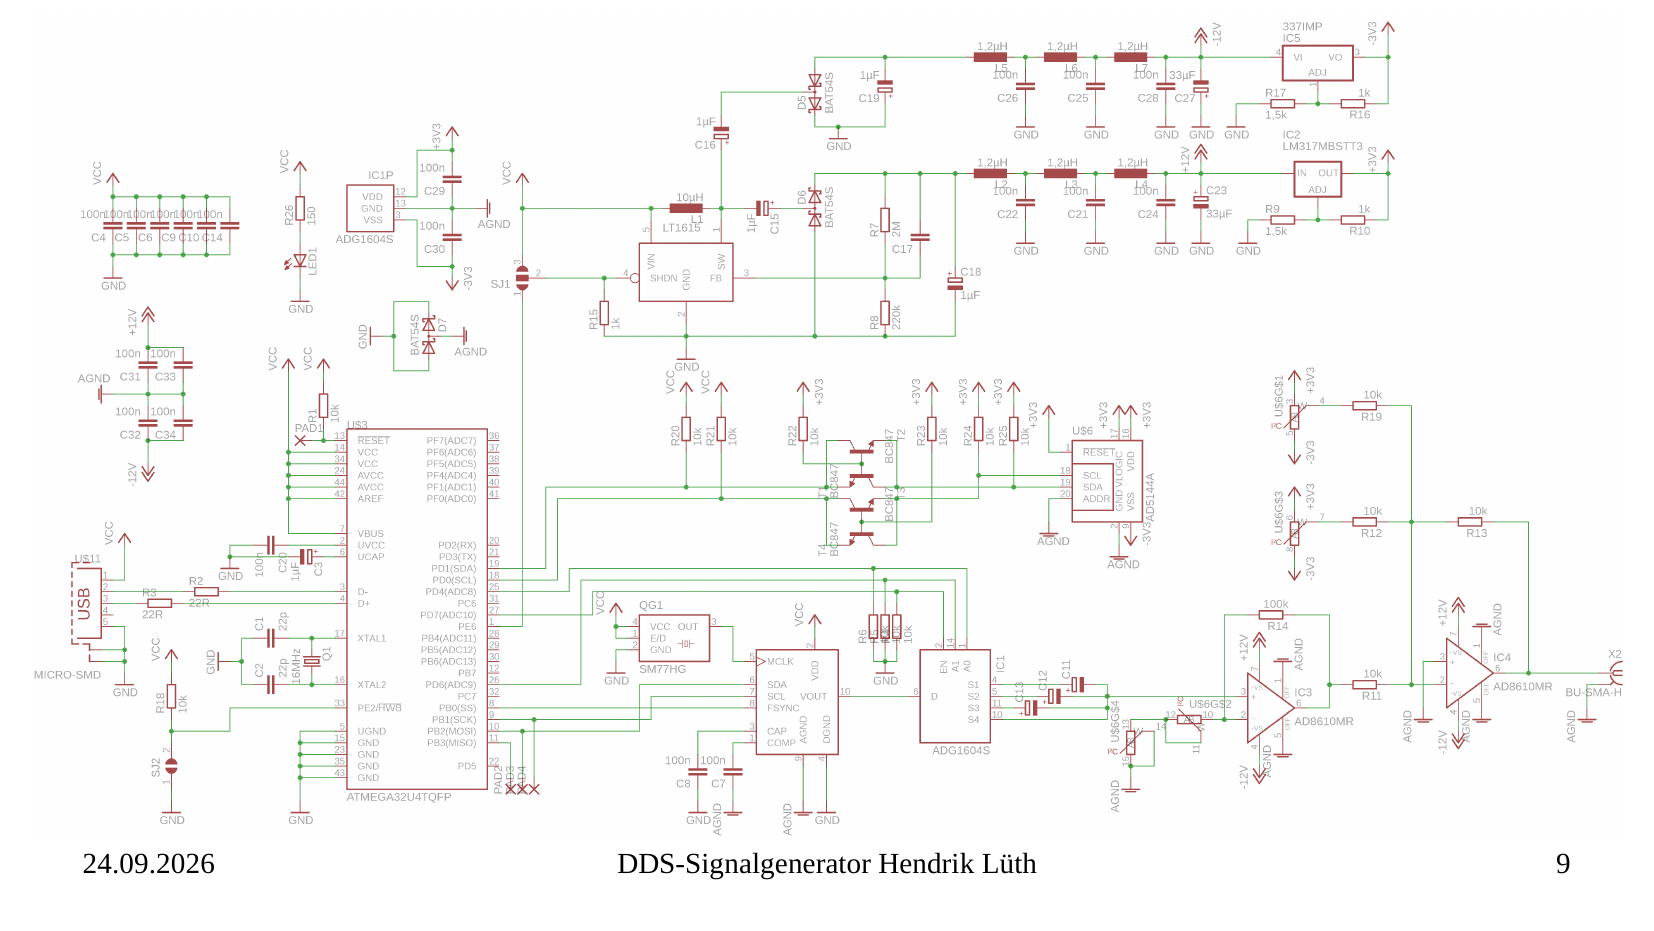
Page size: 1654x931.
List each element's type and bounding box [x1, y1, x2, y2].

picture [29, 11, 1625, 839]
